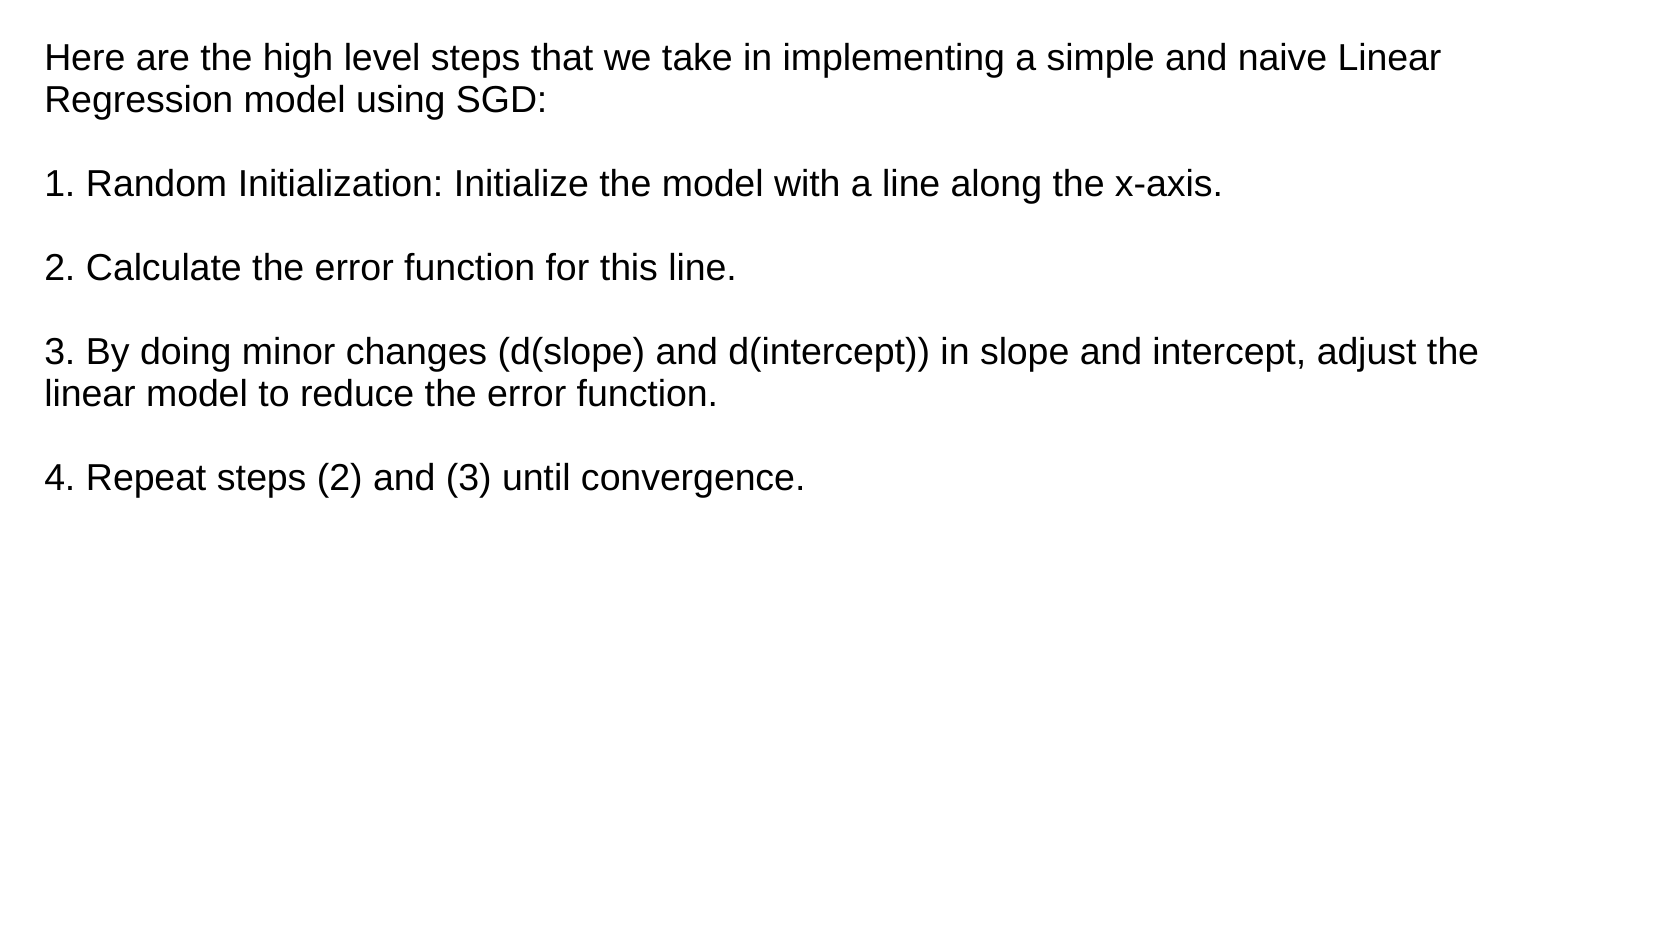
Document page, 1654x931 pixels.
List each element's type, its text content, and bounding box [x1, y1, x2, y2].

text_box Here are the high level steps that we take in implementing a simple and naive Linear Regression model using SGD: 1. Random Initialization: Initialize the model with a line along the x-axis. 2. Calculate the error function for this line. 3. By doing minor changes (d(slope) and d(intercept)) in slope and intercept, adjust the linear model to reduce the error function. 4. Repeat steps (2) and (3) until convergence. [29, 29, 1536, 507]
